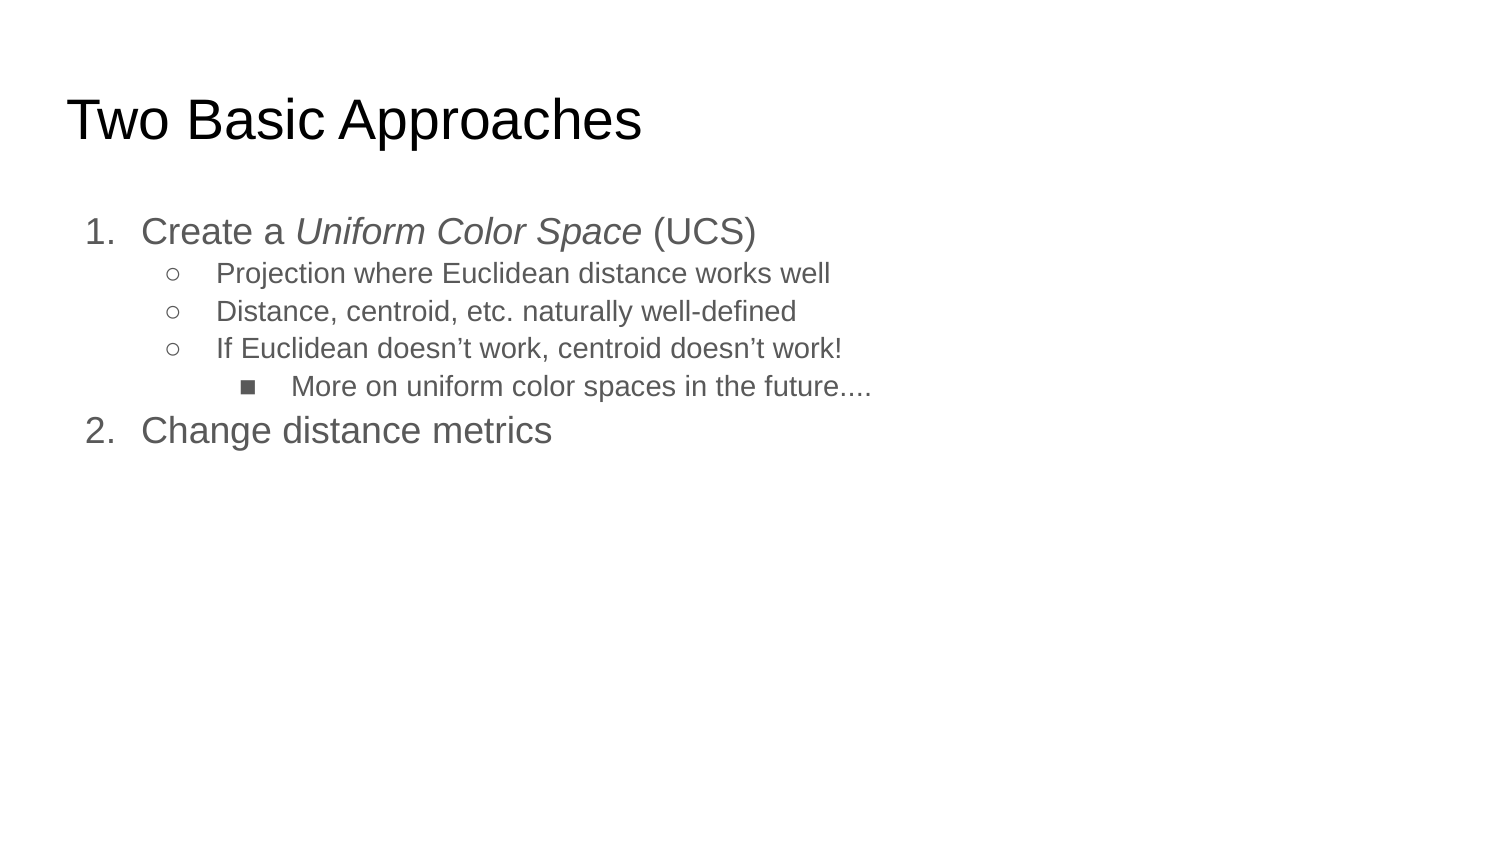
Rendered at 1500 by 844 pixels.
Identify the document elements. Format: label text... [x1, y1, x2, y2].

title Two Basic Approaches [51, 72, 1449, 167]
list Create a Uniform Color Space (UCS) Projection where Euclidean distance works well Distance, centroid, etc. naturally well-defined If Euclidean doesn’t work, centroid doesn’t work! More on uniform color spaces in the future.... Change distance metrics [51, 189, 1449, 750]
